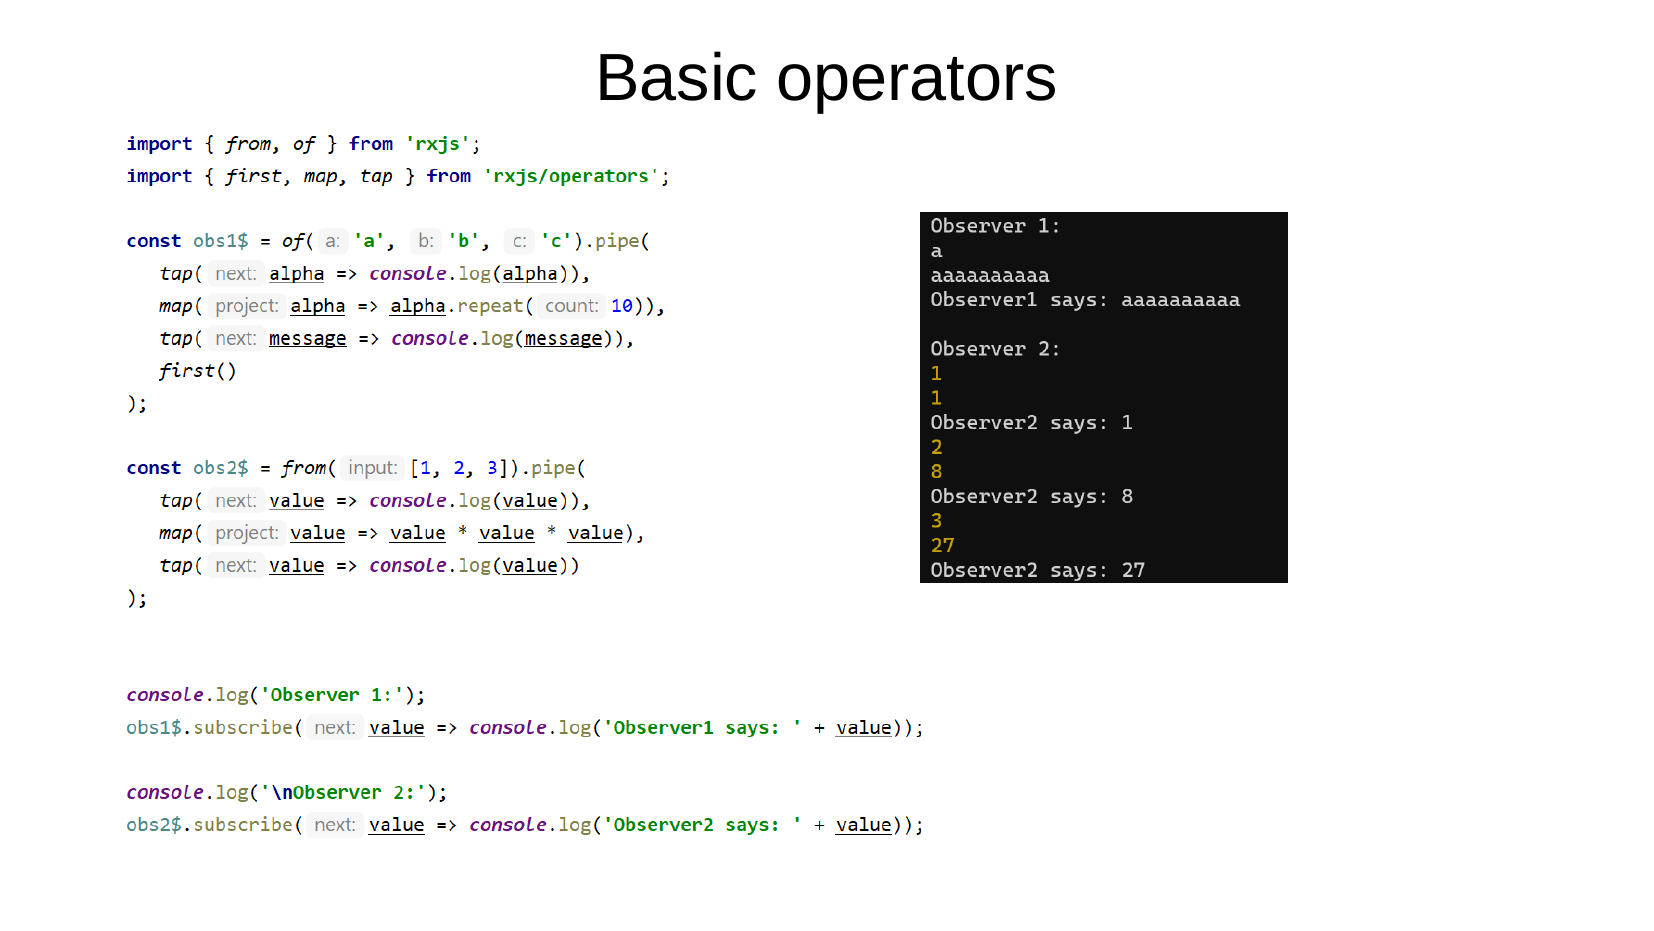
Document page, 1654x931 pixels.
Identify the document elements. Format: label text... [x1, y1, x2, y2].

picture [109, 119, 1288, 863]
title Basic operators [82, 37, 1571, 119]
